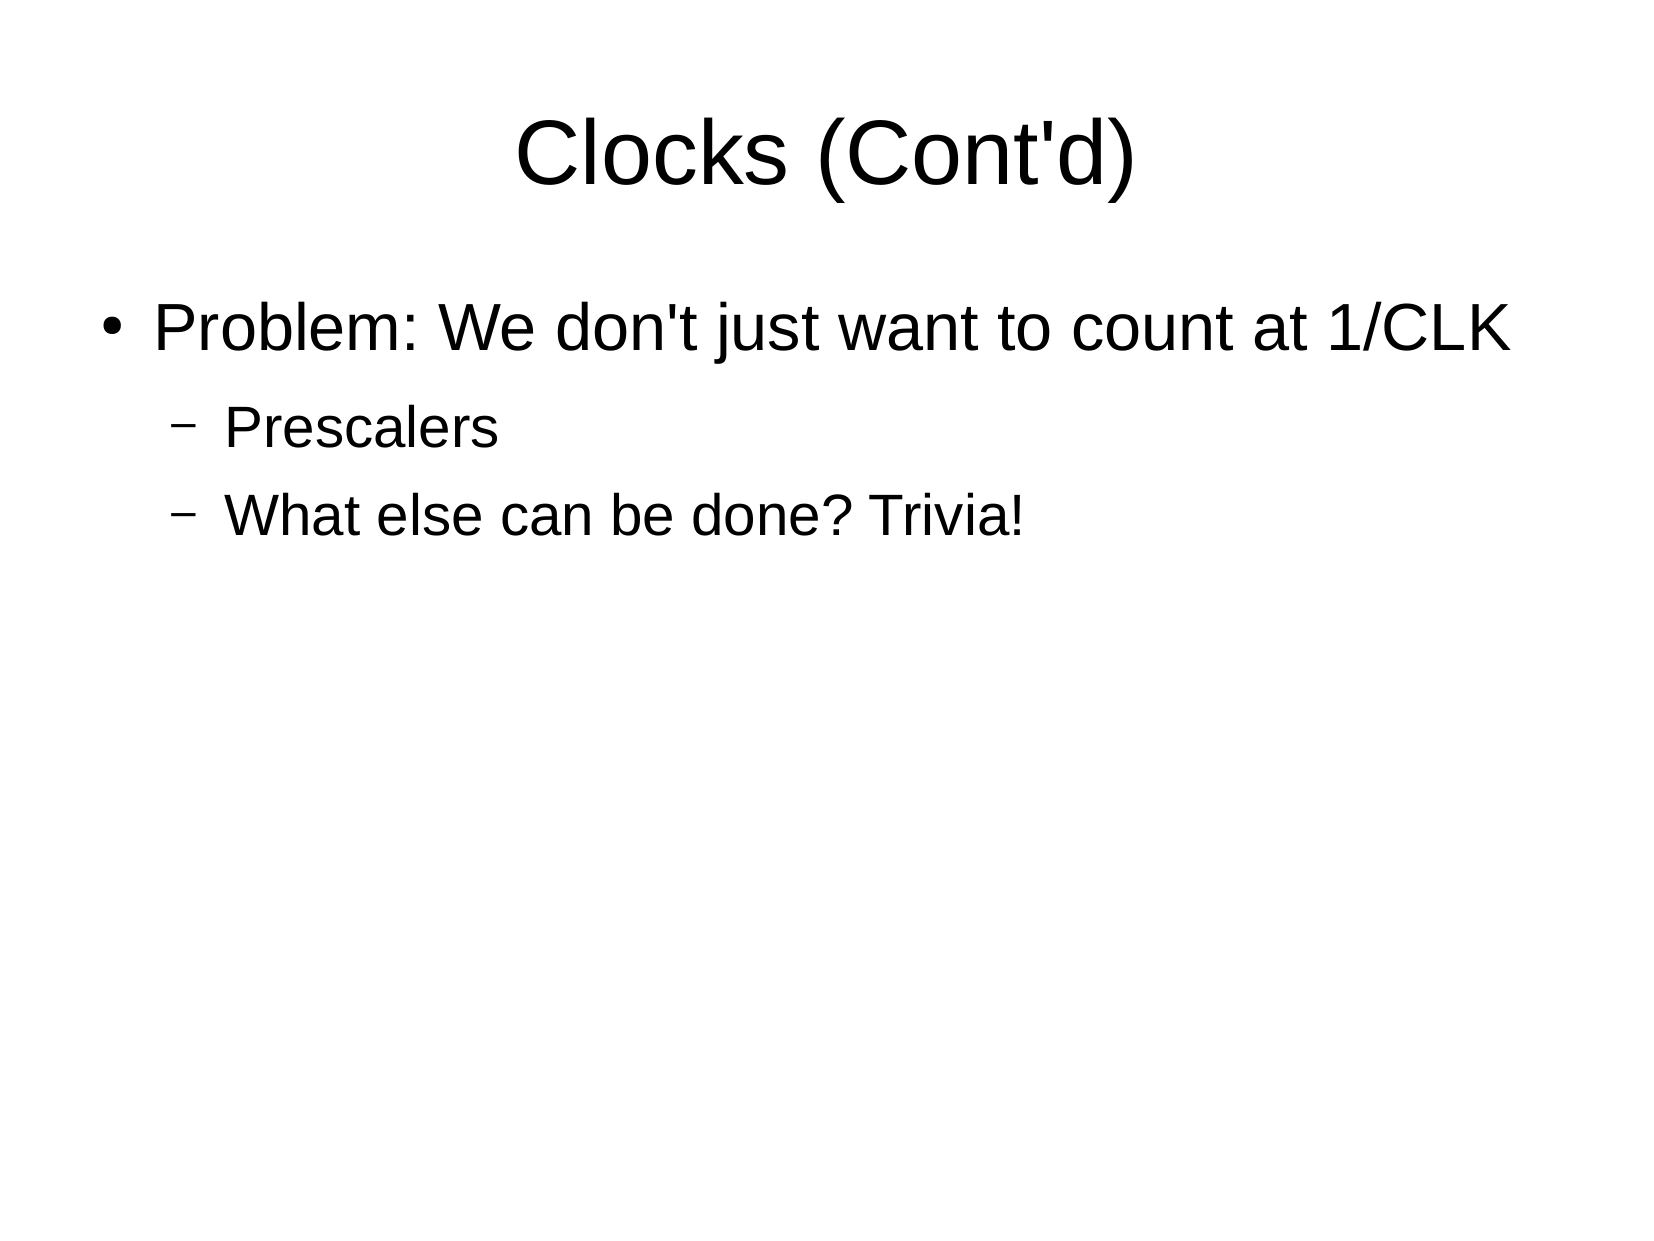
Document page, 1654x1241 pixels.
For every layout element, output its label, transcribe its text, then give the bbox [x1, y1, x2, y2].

list Problem: We don't just want to count at 1/CLK Prescalers What else can be done? Trivia! [82, 290, 1571, 1010]
title Clocks (Cont'd) [82, 49, 1571, 257]
